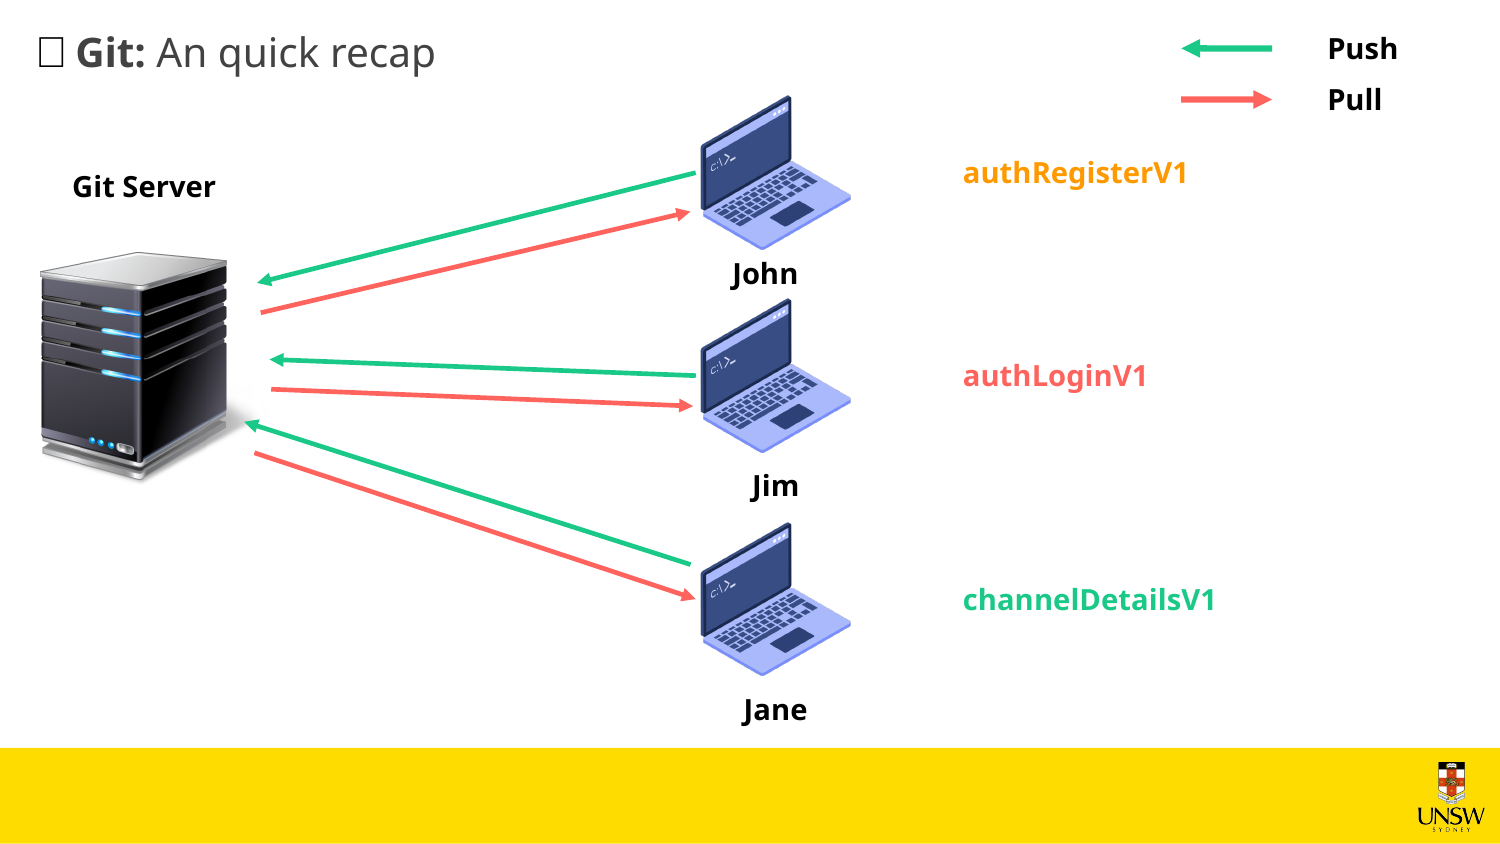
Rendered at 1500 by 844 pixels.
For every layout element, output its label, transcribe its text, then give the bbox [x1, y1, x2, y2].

picture [695, 519, 856, 676]
text_box Push [1312, 15, 1484, 66]
text_box 🌐 Git: An quick recap [9, 8, 784, 92]
text_box Jim [685, 452, 866, 518]
text_box channelDetailsV1 [947, 566, 1378, 632]
picture [1418, 762, 1485, 832]
text_box John [675, 239, 856, 305]
text_box Git Server [28, 153, 260, 219]
picture [695, 92, 856, 239]
text_box Pull [1312, 66, 1484, 132]
text_box Jane [685, 676, 866, 742]
picture [695, 305, 856, 452]
text_box authRegisterV1 [947, 139, 1378, 205]
picture [18, 233, 270, 485]
text_box authLoginV1 [947, 342, 1378, 408]
